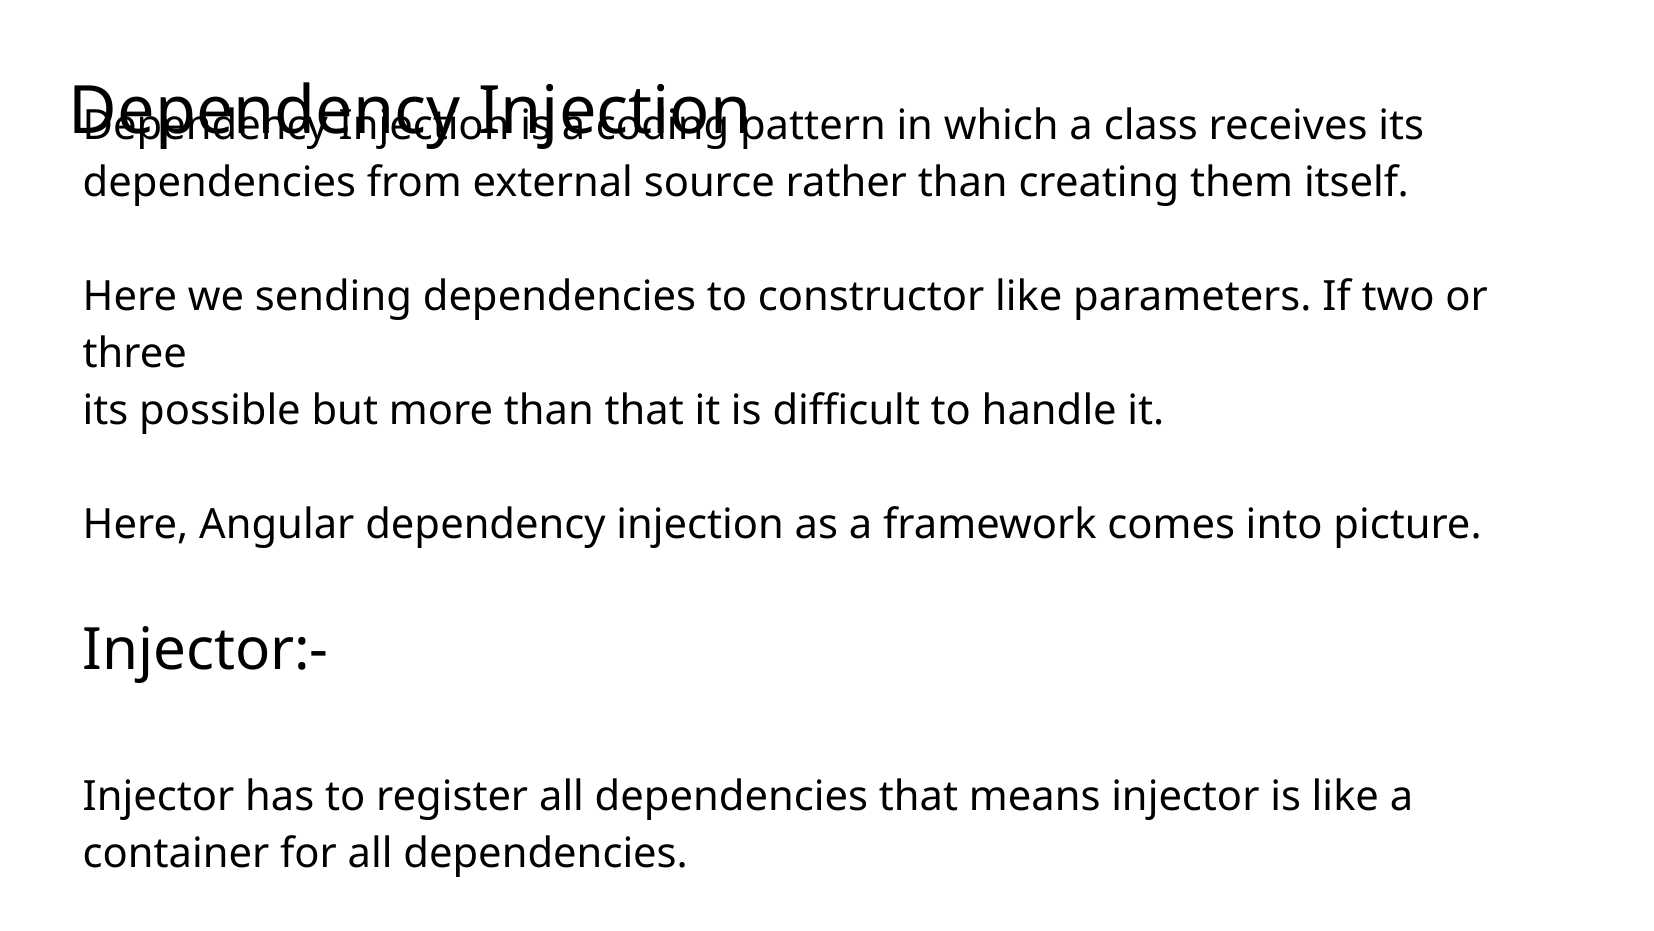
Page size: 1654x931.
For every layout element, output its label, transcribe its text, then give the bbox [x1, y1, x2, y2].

title Dependency Injection [14, 43, 807, 173]
subtitle Dependency Injection is a coding pattern in which a class receives its dependencies from external source rather than creating them itself. Here we sending dependencies to constructor like parameters. If two or three its possible but more than that it is difficult to handle it. Here, Angular dependency injection as a framework comes into picture. Injector:- Injector has to register all dependencies that means injector is like a container for all dependencies. [82, 217, 1571, 758]
